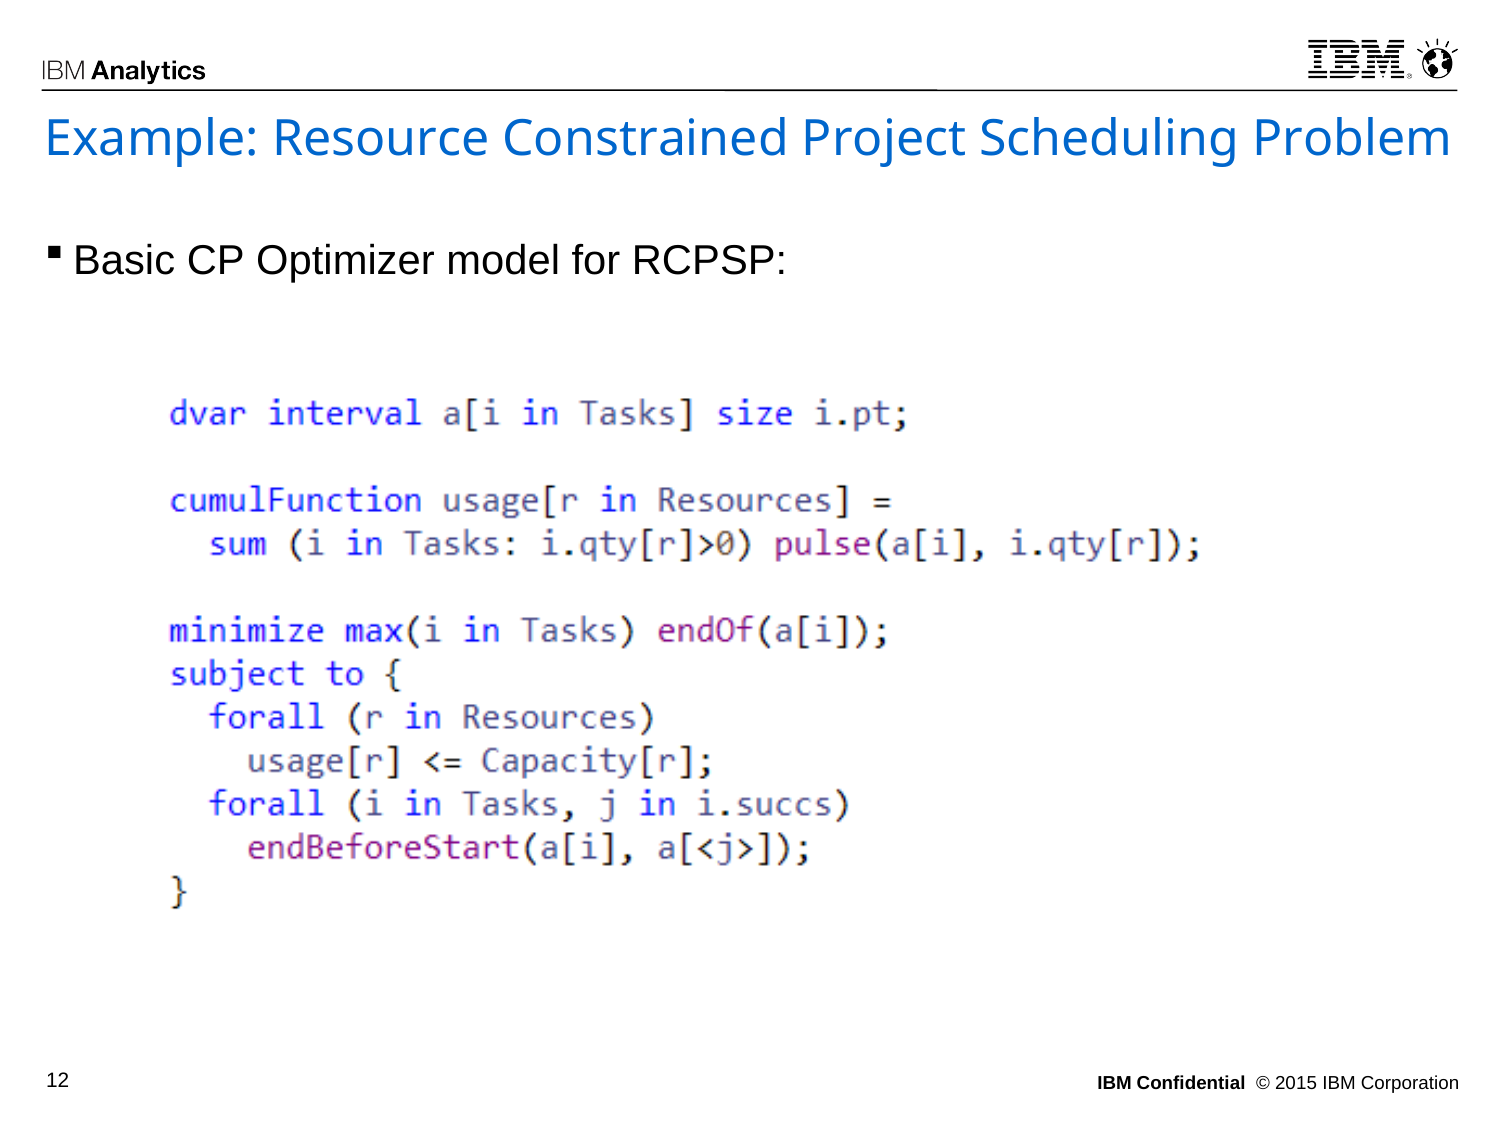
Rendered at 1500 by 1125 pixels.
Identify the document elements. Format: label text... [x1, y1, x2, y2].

title Example: Resource Constrained Project Scheduling Problem [29, 97, 1500, 203]
picture [152, 384, 1215, 920]
list Basic CP Optimizer model for RCPSP: [29, 224, 1426, 1054]
picture [1294, 24, 1469, 91]
picture [24, 42, 224, 99]
